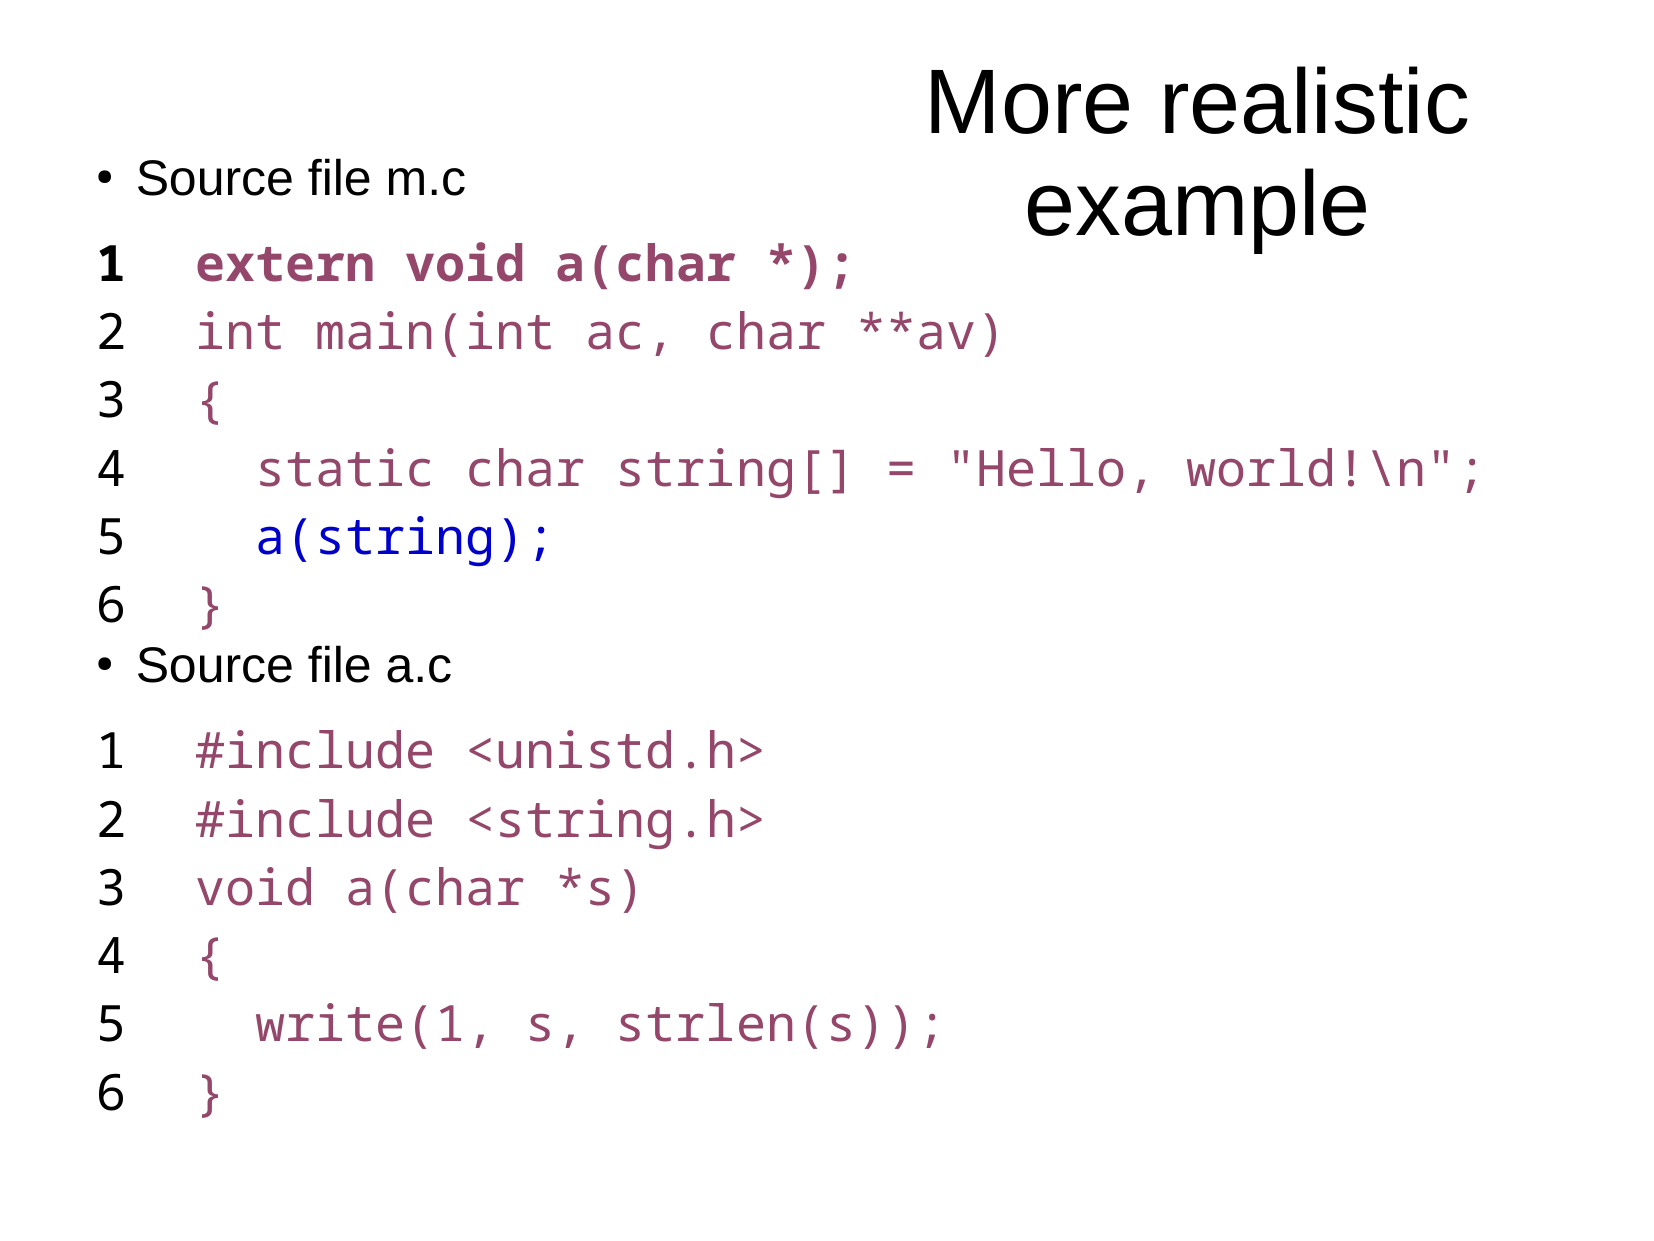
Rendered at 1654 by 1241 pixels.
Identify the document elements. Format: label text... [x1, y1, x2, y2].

list Source file m.c extern void a(char *); int main(int ac, char **av) { static char string[] = "Hello, world!\n"; a(string); } Source file a.c #include <unistd.h> #include <string.h> void a(char *s) { write(1, s, strlen(s)); } [82, 150, 1571, 1126]
title More realistic example [825, 49, 1571, 150]
